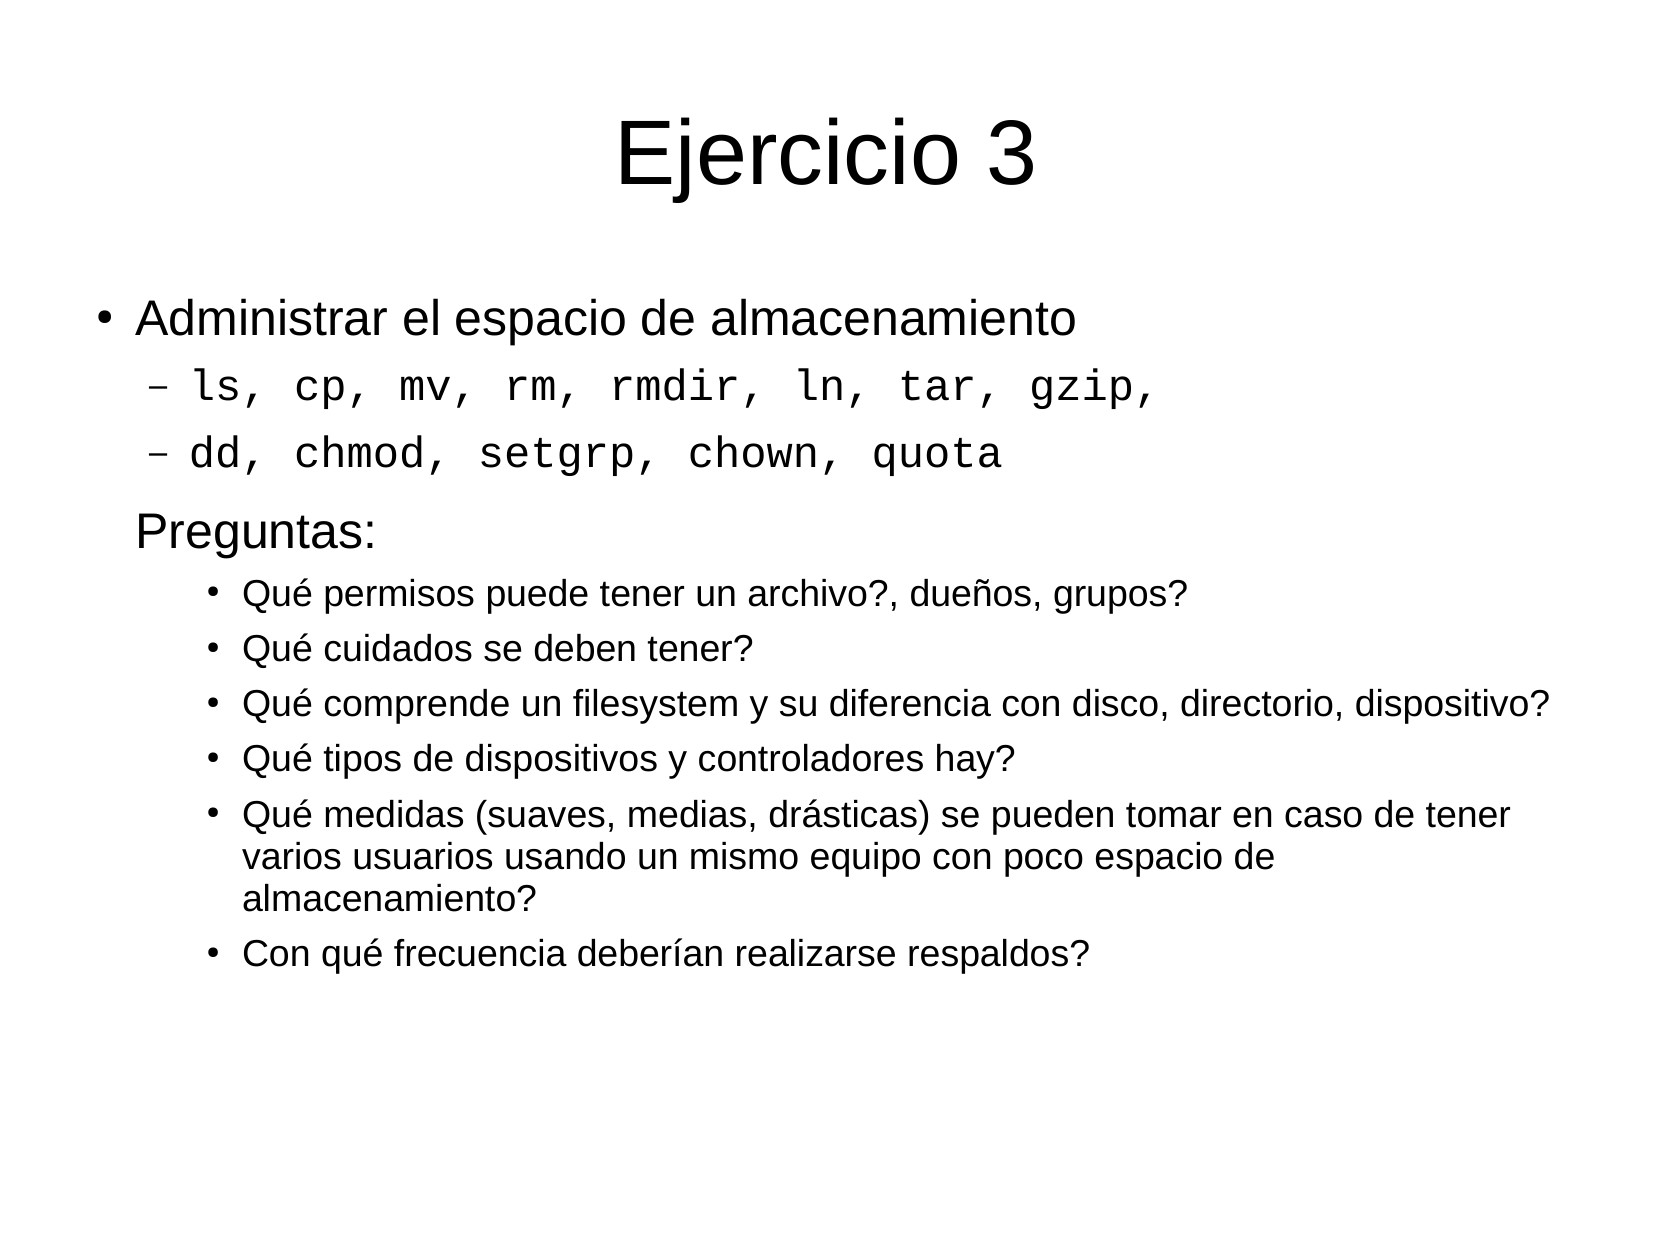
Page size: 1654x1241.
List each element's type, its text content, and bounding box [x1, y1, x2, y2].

title Ejercicio 3 [82, 49, 1571, 257]
list Administrar el espacio de almacenamiento ls, cp, mv, rm, rmdir, ln, tar, gzip, dd, chmod, setgrp, chown, quota Preguntas: Qué permisos puede tener un archivo?, dueños, grupos? Qué cuidados se deben tener? Qué comprende un filesystem y su diferencia con disco, directorio, dispositivo? Qué tipos de dispositivos y controladores hay? Qué medidas (suaves, medias, drásticas) se pueden tomar en caso de tener varios usuarios usando un mismo equipo con poco espacio de almacenamiento? Con qué frecuencia deberían realizarse respaldos? [82, 290, 1571, 1010]
